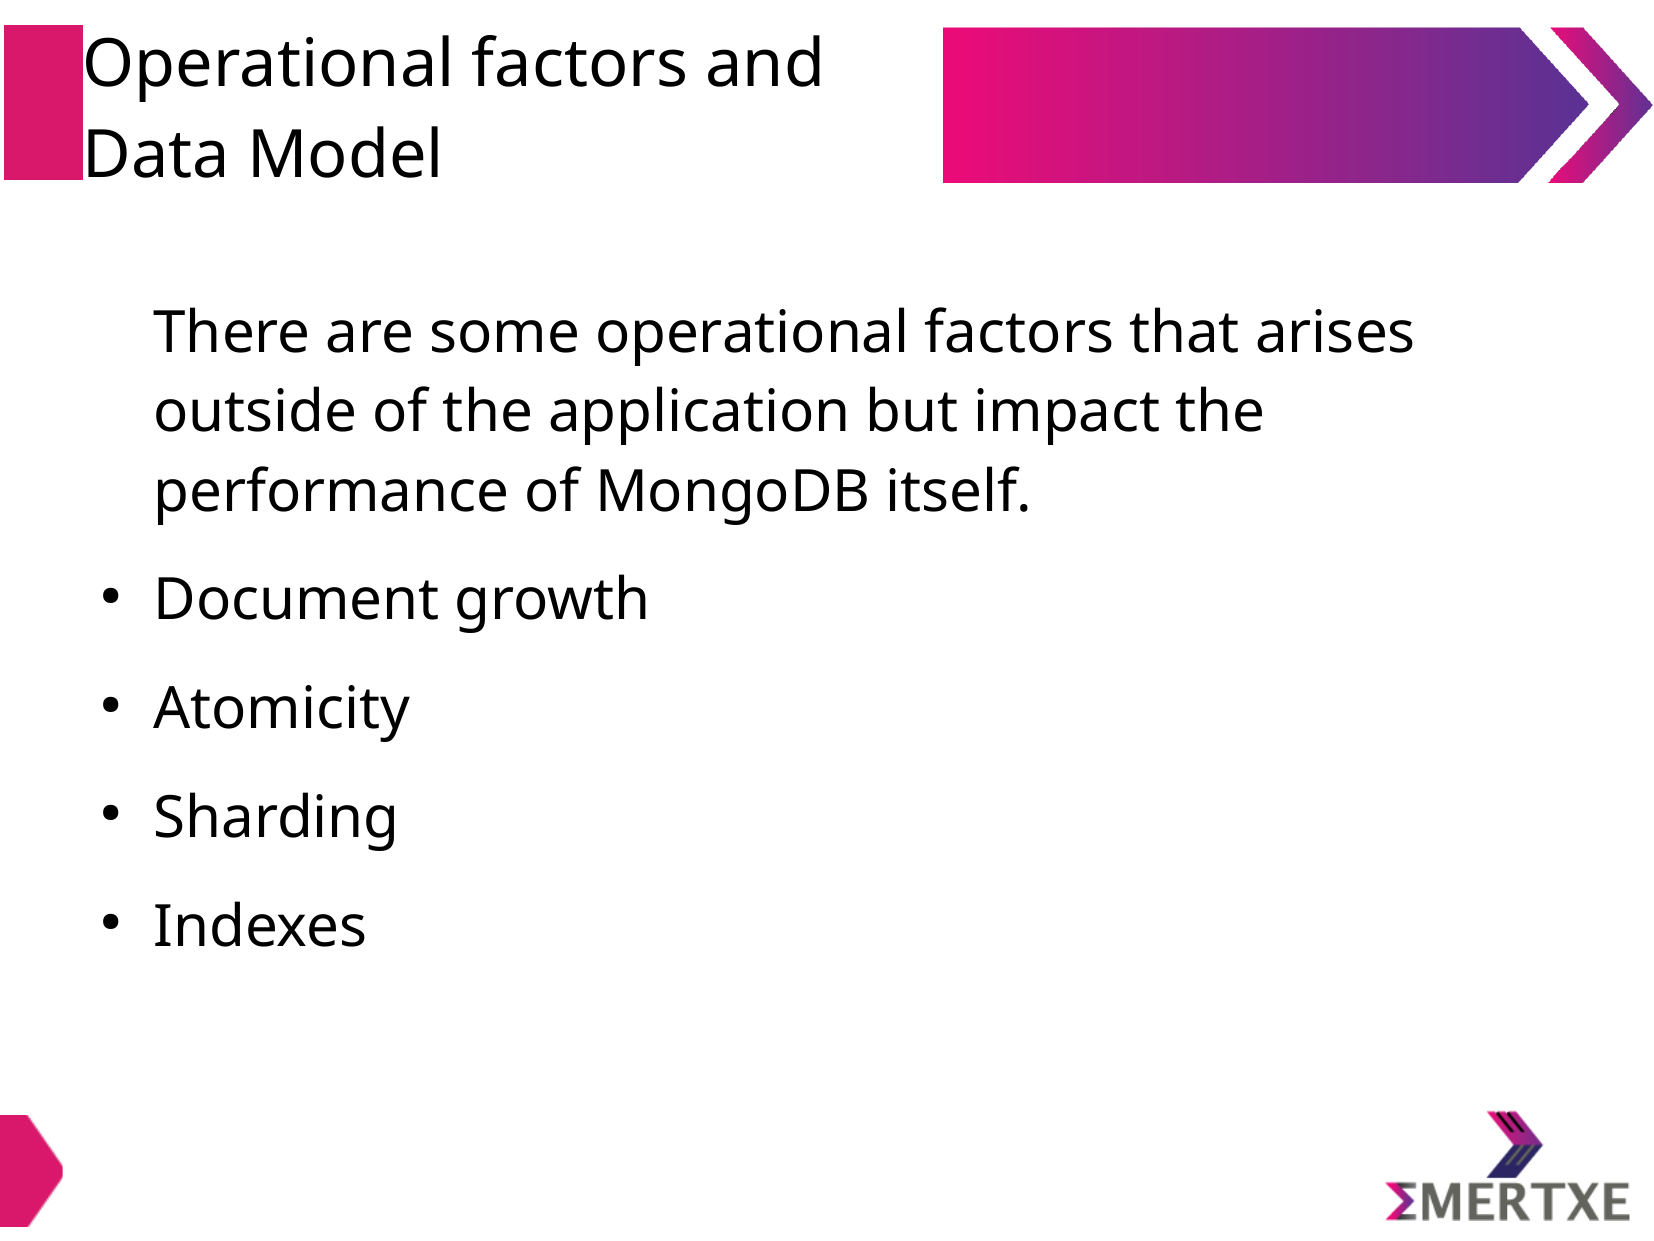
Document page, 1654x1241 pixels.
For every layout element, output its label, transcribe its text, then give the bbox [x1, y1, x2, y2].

list There are some operational factors that arises outside of the application but impact the performance of MongoDB itself. Document growth Atomicity Sharding Indexes [82, 290, 1571, 1010]
picture [1571, 27, 1653, 183]
picture [1385, 1107, 1631, 1221]
title Operational factors and Data Model [82, 2, 1571, 210]
